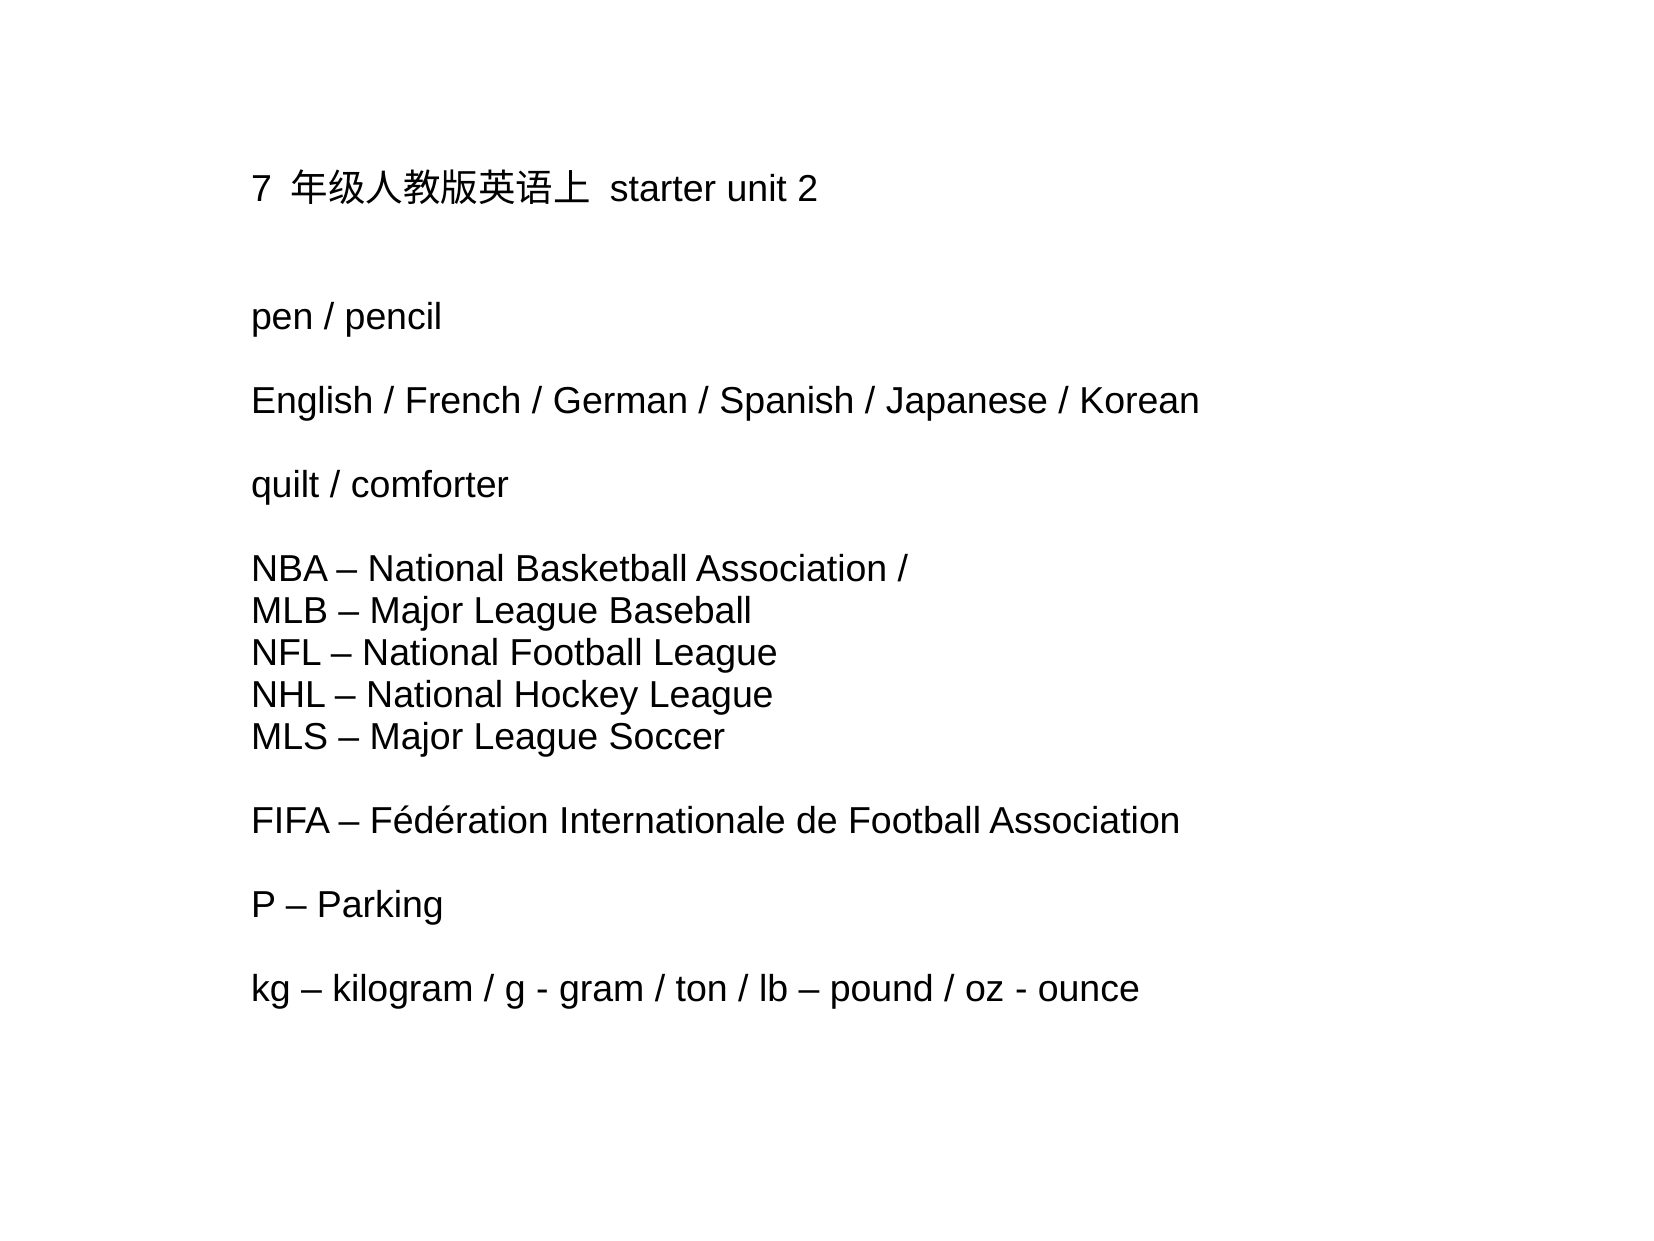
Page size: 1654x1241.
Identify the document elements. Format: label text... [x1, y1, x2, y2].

text_box 7 年级人教版英语上 starter unit 2 pen / pencil English / French / German / Spanish / Japanese / Korean quilt / comforter NBA – National Basketball Association / MLB – Major League Baseball NFL – National Football League NHL – National Hockey League MLS – Major League Soccer FIFA – Fédération Internationale de Football Association P – Parking kg – kilogram / g - gram / ton / lb – pound / oz - ounce [236, 150, 1418, 1152]
